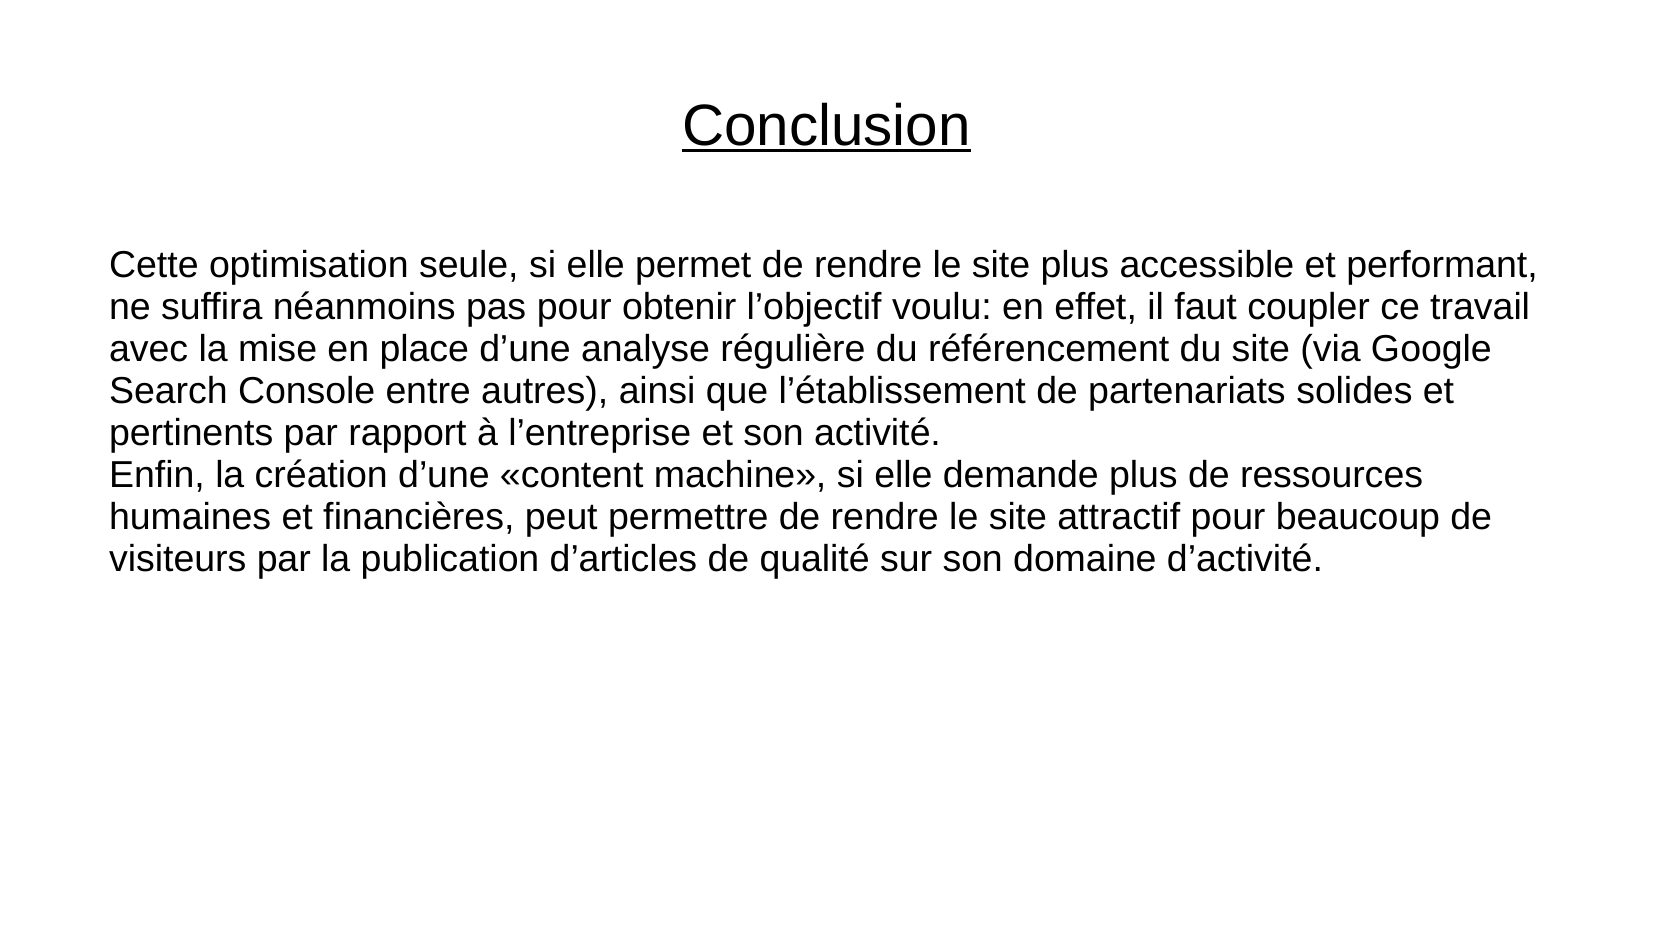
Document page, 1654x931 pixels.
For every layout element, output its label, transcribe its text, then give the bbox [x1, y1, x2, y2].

title Conclusion [82, 76, 1571, 175]
text_box Cette optimisation seule, si elle permet de rendre le site plus accessible et performant, ne suffira néanmoins pas pour obtenir l’objectif voulu: en effet, il faut coupler ce travail avec la mise en place d’une analyse régulière du référencement du site (via Google Search Console entre autres), ainsi que l’établissement de partenariats solides et pertinents par rapport à l’entreprise et son activité. Enfin, la création d’une «content machine», si elle demande plus de ressources humaines et financières, peut permettre de rendre le site attractif pour beaucoup de visiteurs par la publication d’articles de qualité sur son domaine d’activité. [94, 236, 1571, 697]
